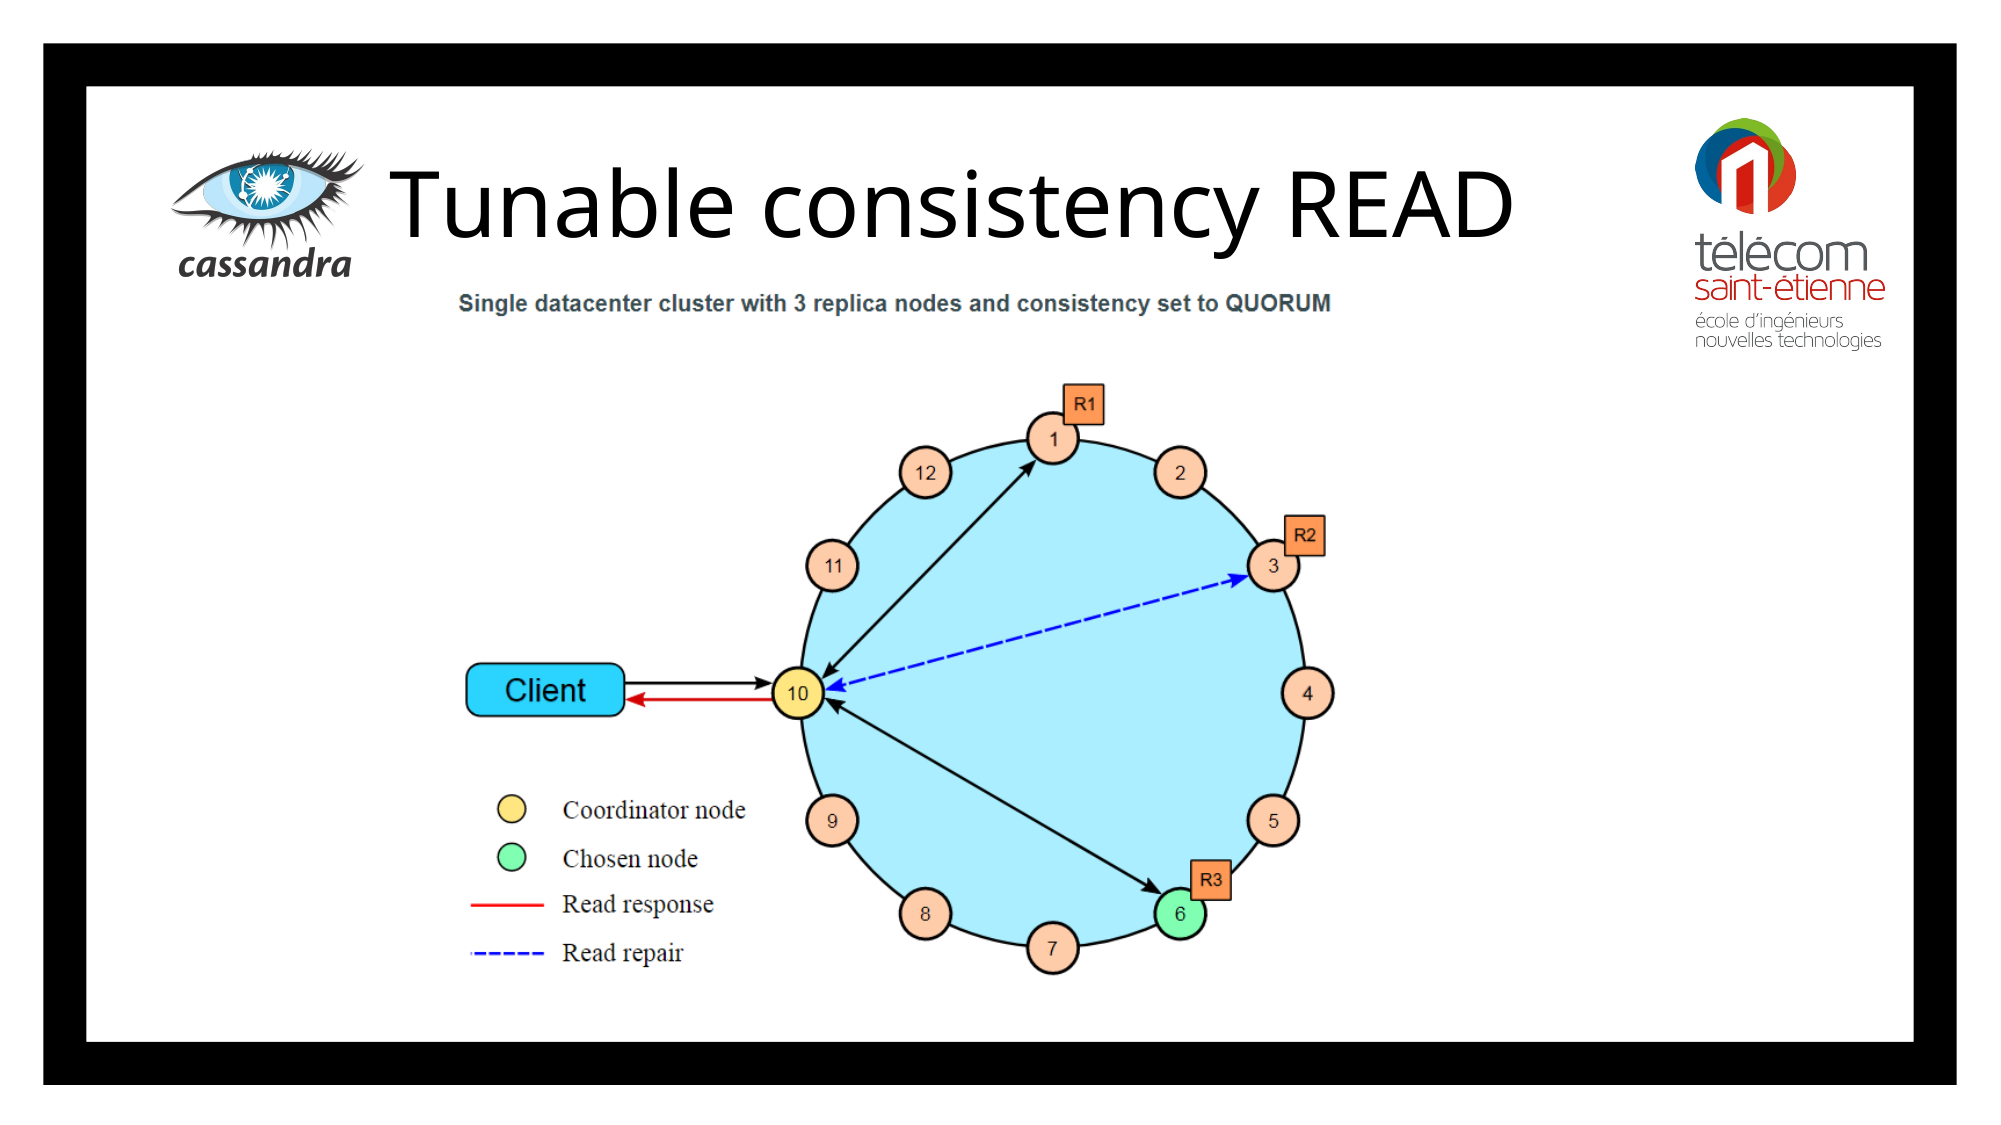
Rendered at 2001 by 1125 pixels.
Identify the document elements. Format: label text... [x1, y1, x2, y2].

title Tunable consistency READ [369, 138, 1849, 304]
picture [1715, 134, 1730, 138]
picture [441, 279, 1356, 1002]
picture [1695, 118, 1885, 351]
picture [166, 144, 368, 280]
